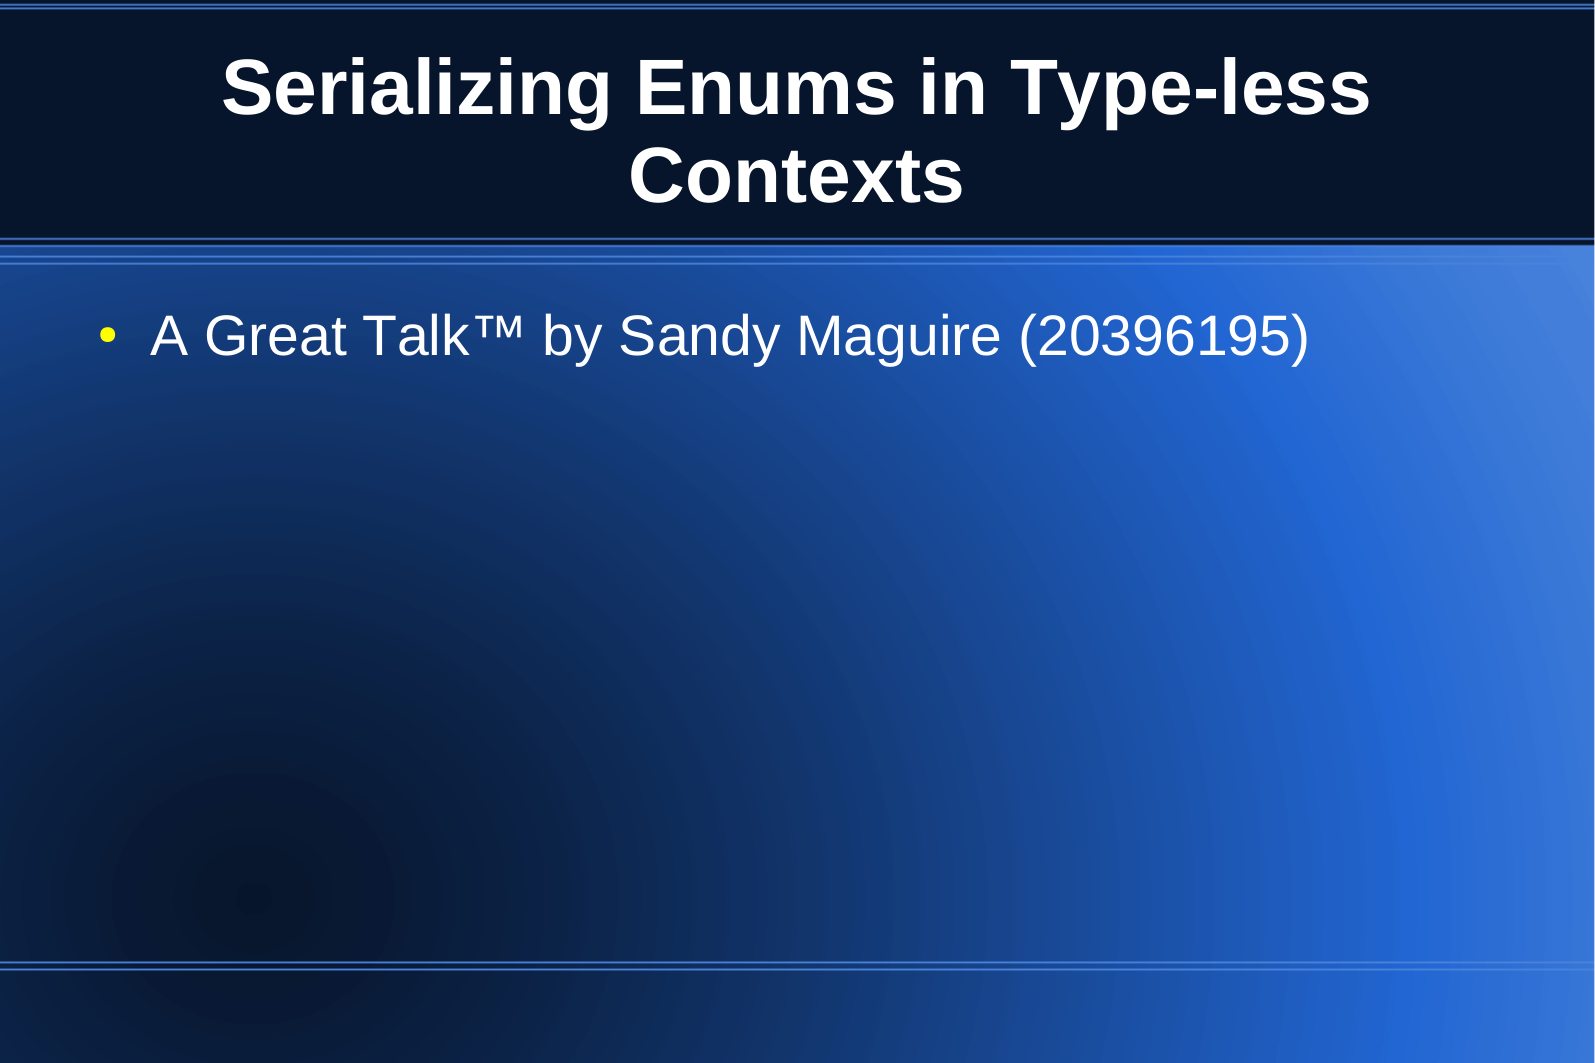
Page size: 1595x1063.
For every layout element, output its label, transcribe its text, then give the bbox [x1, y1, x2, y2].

picture [0, 0, 1595, 1063]
title Serializing Enums in Type-less Contexts [79, 43, 1515, 219]
list A Great Talk™ by Sandy Maguire (20396195) [79, 304, 1515, 894]
